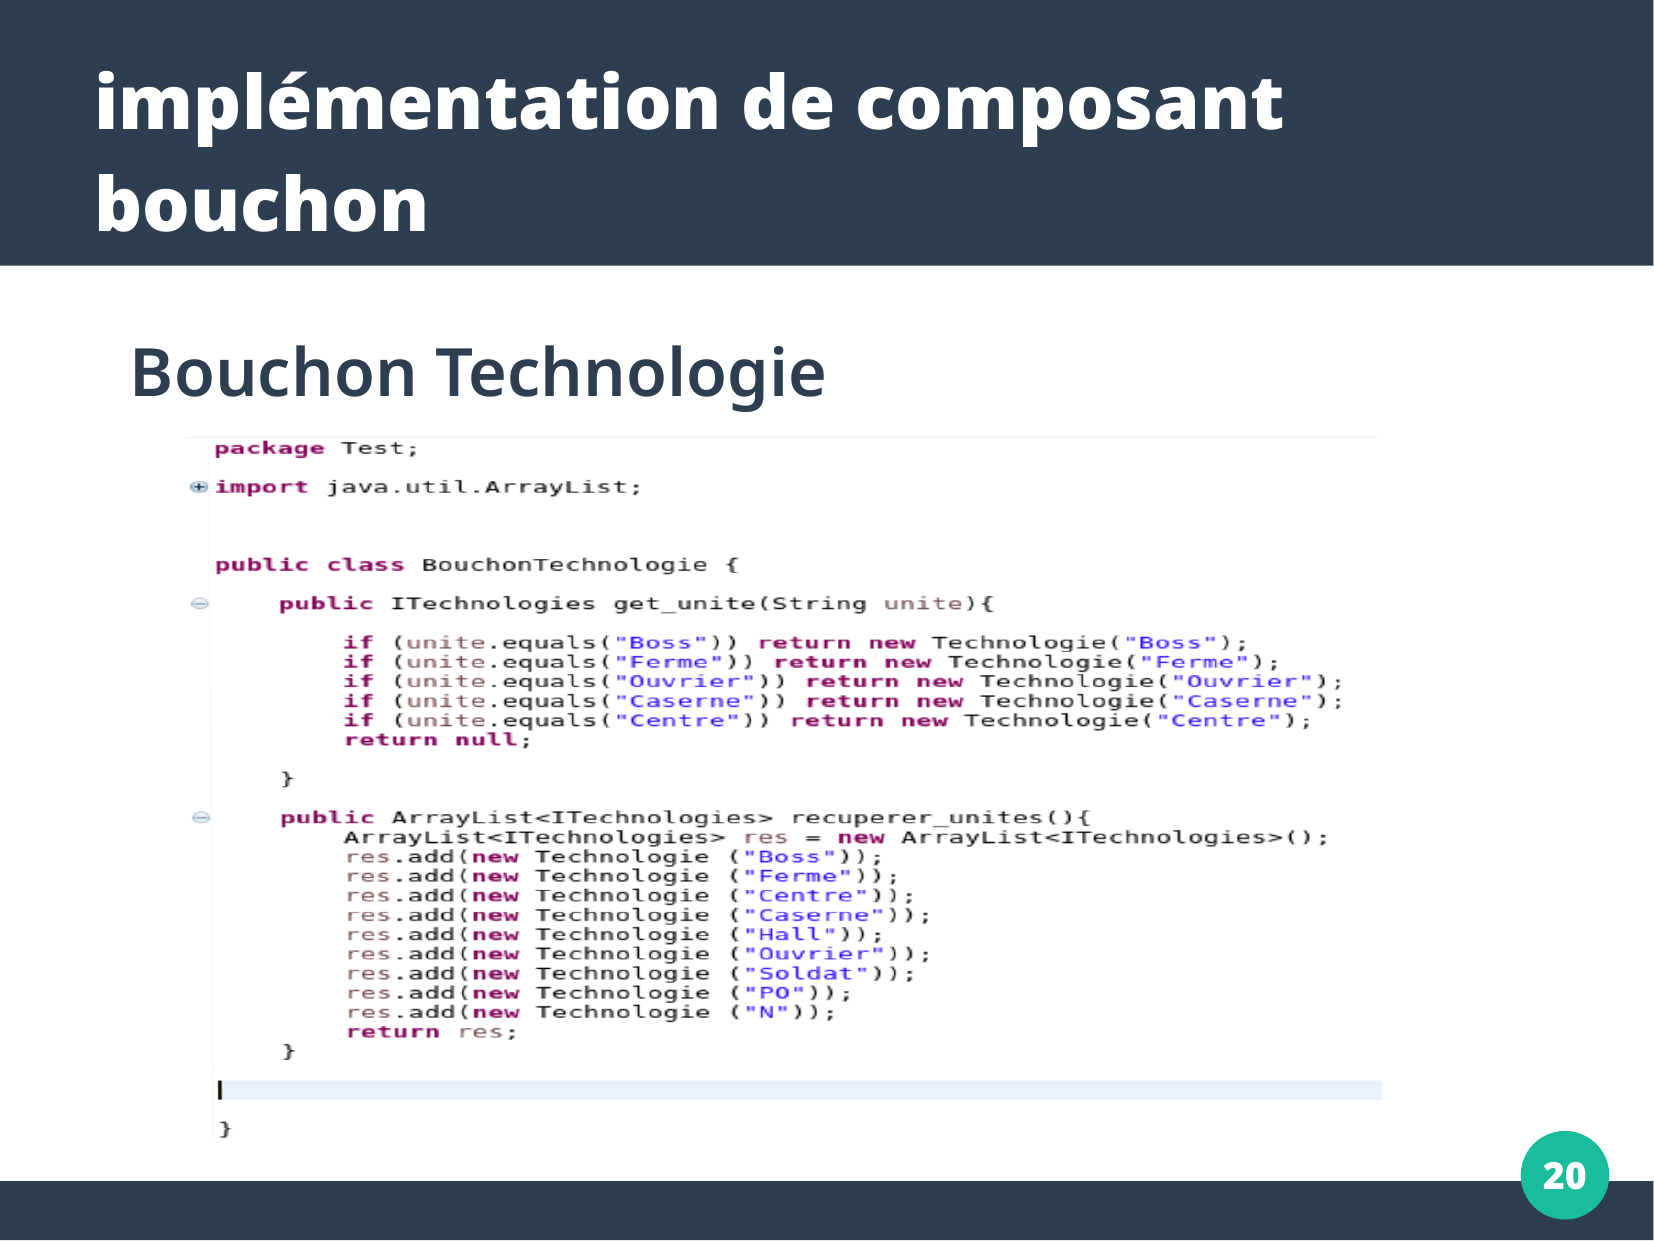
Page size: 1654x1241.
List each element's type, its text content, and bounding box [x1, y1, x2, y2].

title implémentation de composant bouchon [59, 49, 1595, 207]
list Bouchon Technologie [59, 324, 1595, 1152]
picture [185, 437, 1382, 1140]
